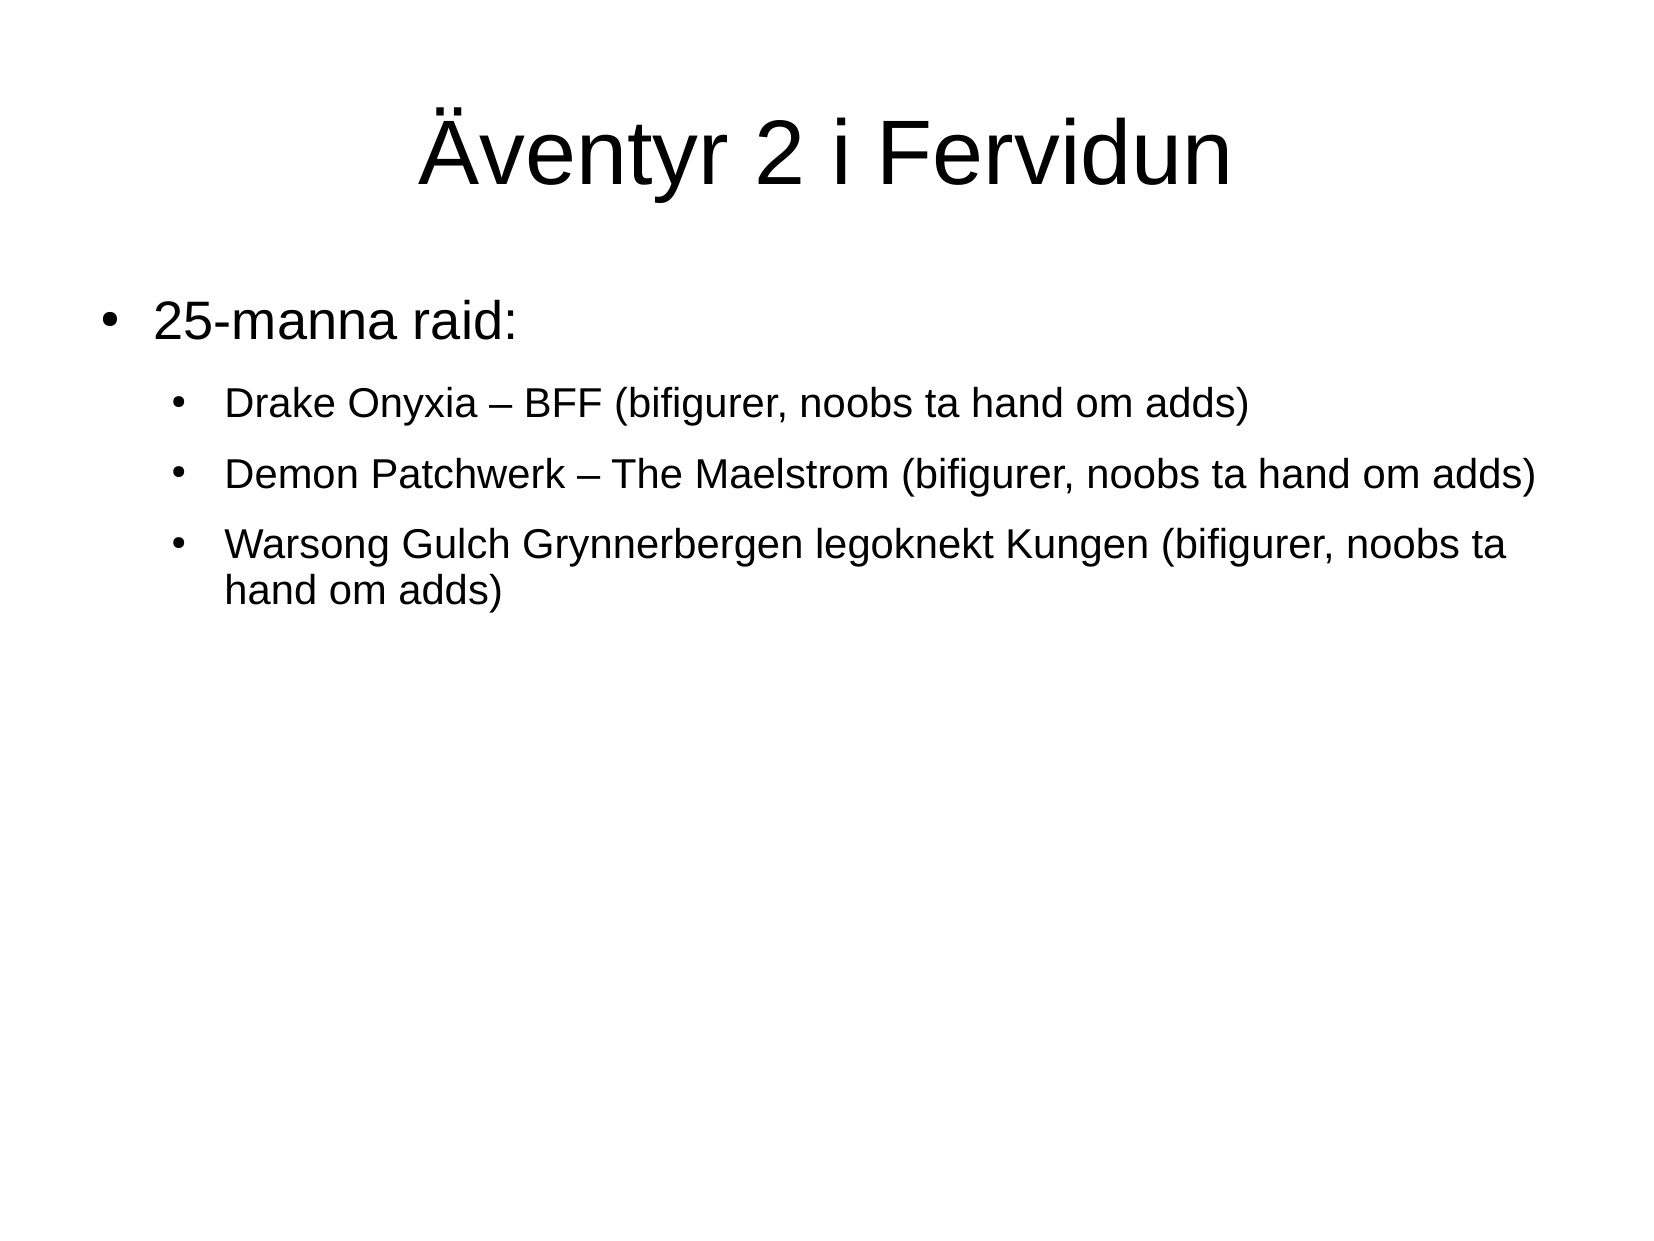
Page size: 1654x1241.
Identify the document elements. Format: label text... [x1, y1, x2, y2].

list 25-manna raid: Drake Onyxia – BFF (bifigurer, noobs ta hand om adds) Demon Patchwerk – The Maelstrom (bifigurer, noobs ta hand om adds) Warsong Gulch Grynnerbergen legoknekt Kungen (bifigurer, noobs ta hand om adds) [82, 290, 1571, 1109]
title Äventyr 2 i Fervidun [82, 49, 1571, 257]
